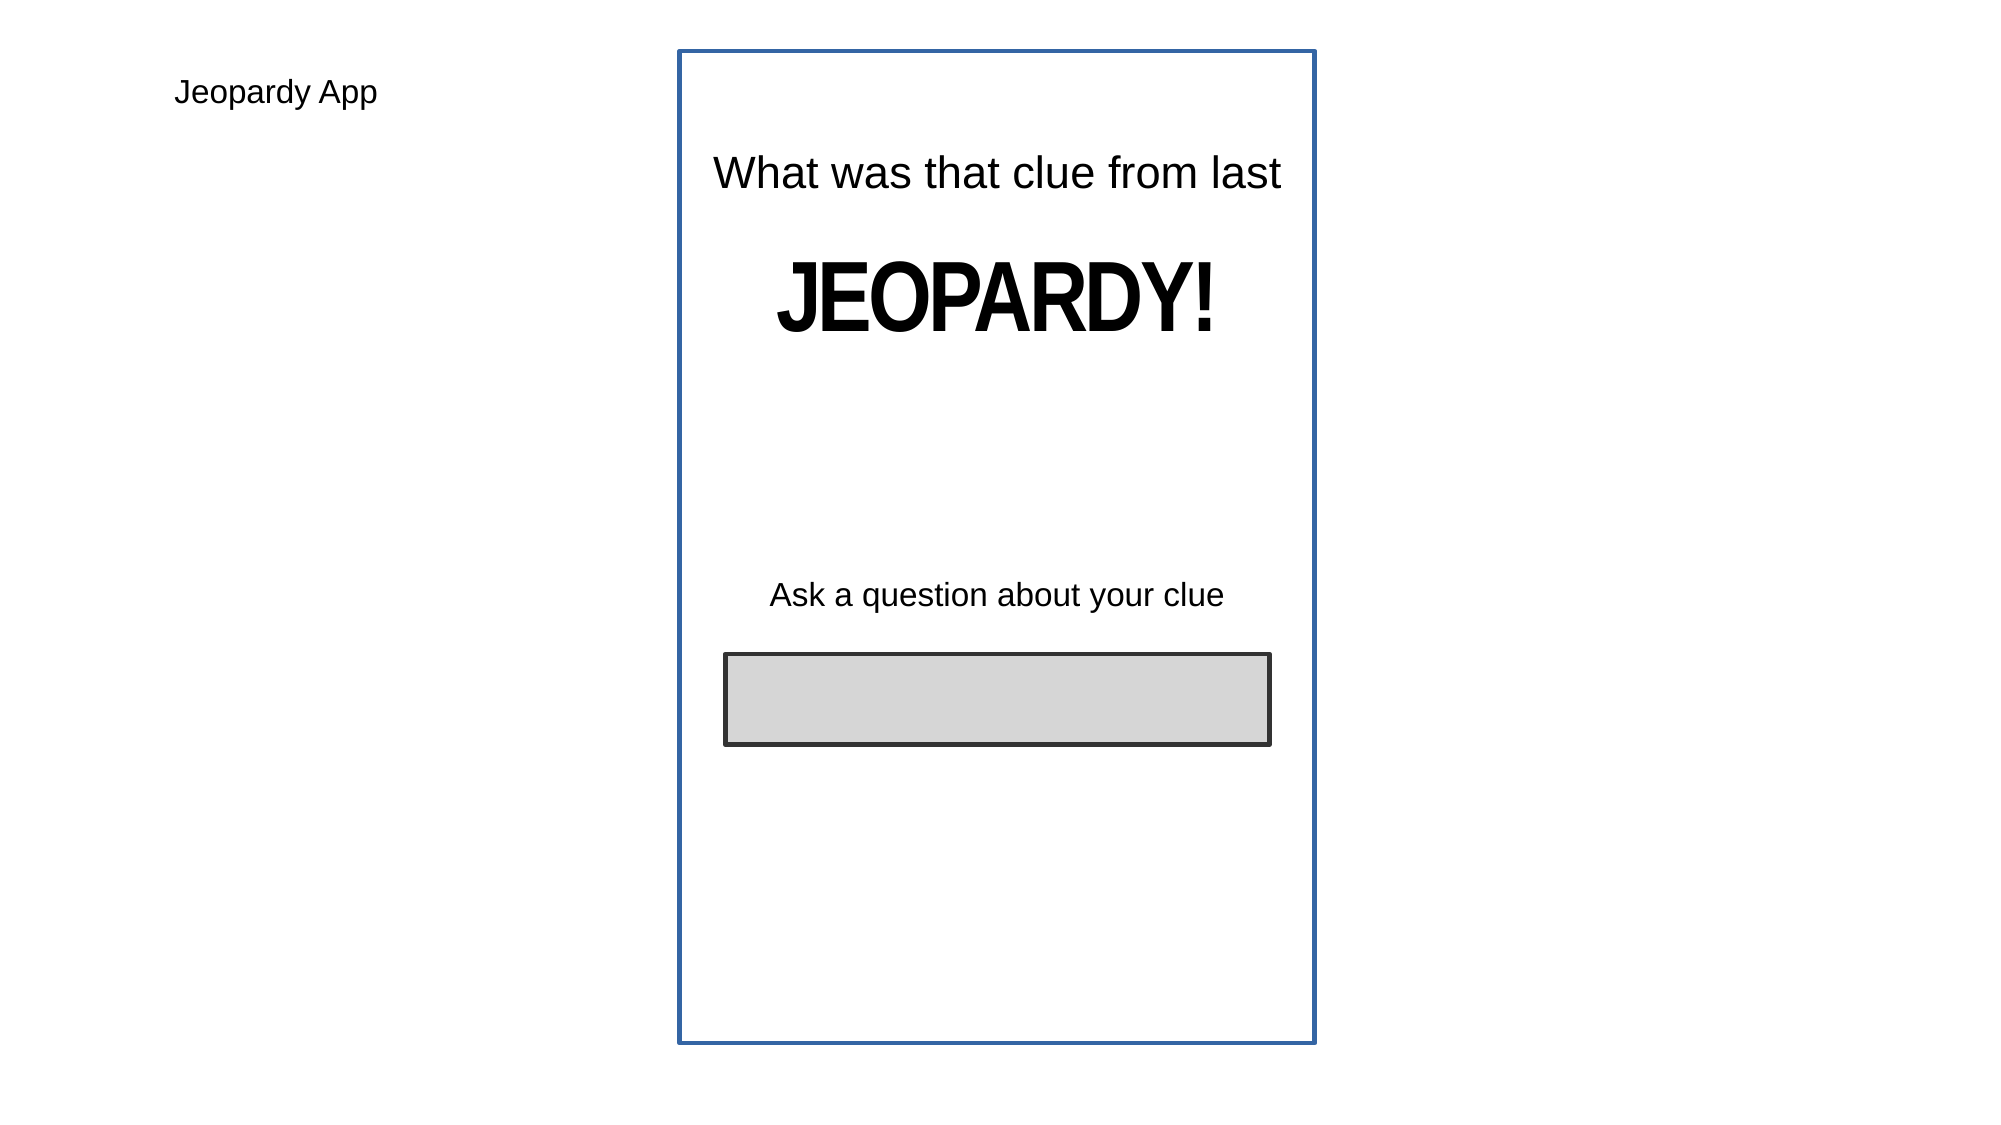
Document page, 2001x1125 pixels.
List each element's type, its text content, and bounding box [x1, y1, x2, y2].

text_box [725, 728, 1270, 745]
text_box JEOPARDY! [679, 224, 1315, 566]
text_box What was that clue from last [679, 135, 1315, 224]
title Jeopardy App [99, 23, 453, 158]
text_box Ask a question about your clue [679, 566, 1315, 728]
